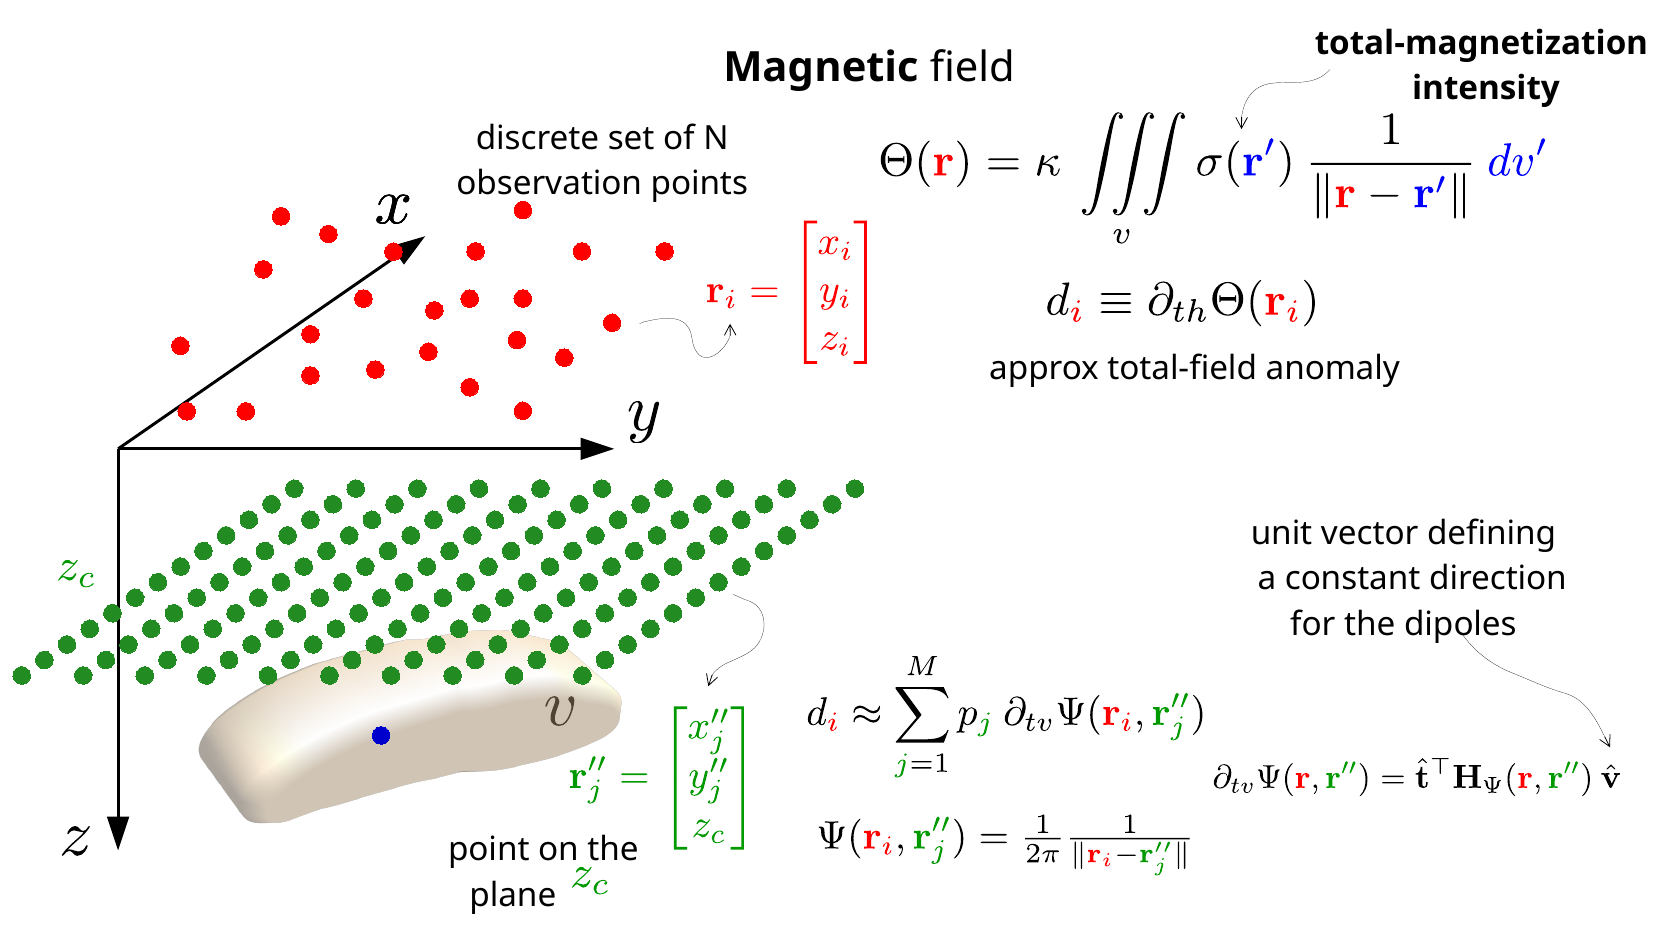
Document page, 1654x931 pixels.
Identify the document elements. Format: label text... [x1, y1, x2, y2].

text_box [304, 635, 323, 654]
text_box [35, 651, 54, 669]
text_box [596, 651, 614, 669]
text_box [518, 573, 537, 592]
text_box [97, 651, 115, 669]
text_box [693, 495, 712, 514]
text_box [777, 479, 796, 498]
text_box unit vector defining a constant direction for the dipoles [1216, 501, 1585, 626]
text_box [382, 666, 400, 685]
text_box [366, 360, 385, 379]
text_box [800, 510, 819, 529]
text_box approx total-field anomaly [974, 336, 1396, 388]
text_box [411, 604, 430, 623]
text_box [479, 557, 498, 576]
picture [816, 814, 1190, 876]
text_box [340, 526, 359, 545]
text_box [301, 325, 320, 344]
text_box [709, 573, 728, 592]
text_box [149, 573, 167, 592]
text_box [181, 635, 199, 654]
text_box [285, 479, 304, 498]
text_box [573, 619, 592, 638]
text_box [187, 588, 206, 607]
text_box [356, 557, 375, 576]
text_box [425, 301, 444, 320]
text_box [194, 542, 213, 560]
text_box [527, 651, 546, 669]
text_box [602, 557, 621, 576]
text_box [256, 542, 274, 560]
text_box [404, 651, 423, 669]
text_box [586, 526, 605, 545]
text_box [505, 666, 523, 685]
text_box [579, 573, 598, 592]
text_box [463, 526, 482, 545]
text_box [777, 526, 796, 545]
text_box [472, 604, 491, 623]
text_box [648, 526, 666, 545]
text_box [618, 635, 637, 654]
text_box [555, 348, 574, 367]
text_box [460, 378, 479, 397]
text_box [609, 510, 627, 529]
text_box [272, 573, 290, 592]
text_box [732, 557, 751, 576]
text_box [670, 510, 689, 529]
picture [1212, 758, 1622, 797]
text_box [171, 336, 190, 355]
text_box [349, 604, 368, 623]
text_box [655, 242, 674, 261]
text_box [240, 510, 258, 529]
text_box [259, 666, 277, 685]
text_box [210, 573, 229, 592]
text_box [732, 510, 751, 529]
text_box [217, 526, 235, 545]
text_box [686, 542, 705, 560]
text_box [495, 588, 514, 607]
text_box [631, 495, 650, 514]
text_box [372, 588, 391, 607]
text_box [686, 588, 705, 607]
text_box [408, 479, 427, 498]
text_box [401, 526, 420, 545]
text_box [488, 635, 507, 654]
text_box discrete set of N observation points [413, 106, 792, 195]
text_box [424, 510, 443, 529]
text_box [103, 604, 122, 623]
text_box [525, 526, 543, 545]
text_box [664, 557, 682, 576]
text_box [508, 495, 527, 514]
text_box [372, 726, 390, 745]
picture [806, 656, 1207, 778]
text_box [541, 557, 559, 576]
text_box [573, 666, 592, 685]
text_box [126, 588, 145, 607]
text_box [502, 542, 520, 560]
text_box [384, 242, 403, 261]
text_box [603, 313, 621, 332]
text_box [197, 666, 216, 685]
text_box [443, 666, 462, 685]
text_box [177, 402, 196, 421]
text_box [119, 635, 138, 654]
text_box Magnetic field [708, 29, 1071, 91]
text_box [233, 557, 252, 576]
text_box [466, 651, 485, 669]
text_box [80, 619, 99, 638]
text_box [242, 635, 261, 654]
text_box [534, 604, 553, 623]
text_box [343, 651, 361, 669]
text_box [74, 666, 93, 685]
text_box [385, 495, 404, 514]
text_box [317, 542, 336, 560]
text_box [823, 495, 842, 514]
text_box [447, 495, 466, 514]
text_box [388, 619, 407, 638]
text_box [450, 619, 468, 638]
text_box [654, 479, 673, 498]
text_box [460, 289, 479, 308]
text_box [641, 573, 660, 592]
text_box [327, 619, 345, 638]
text_box [547, 510, 566, 529]
text_box [135, 666, 154, 685]
text_box [513, 289, 532, 308]
picture [626, 401, 662, 443]
text_box [12, 666, 31, 685]
text_box [755, 542, 773, 560]
text_box [511, 619, 530, 638]
picture [56, 560, 95, 588]
text_box [755, 495, 773, 514]
text_box [417, 557, 436, 576]
text_box [310, 588, 329, 607]
text_box [301, 366, 320, 385]
text_box [716, 479, 734, 498]
text_box [573, 242, 591, 261]
text_box [203, 619, 222, 638]
text_box [58, 635, 76, 654]
picture [1043, 278, 1322, 329]
text_box [324, 495, 342, 514]
text_box [593, 479, 611, 498]
text_box [278, 526, 297, 545]
text_box [557, 588, 575, 607]
text_box [550, 635, 569, 654]
text_box [618, 588, 637, 607]
text_box [514, 401, 532, 420]
text_box [570, 495, 589, 514]
text_box [272, 207, 290, 226]
text_box [158, 651, 177, 669]
text_box [142, 619, 161, 638]
picture [704, 112, 1547, 366]
text_box [288, 604, 306, 623]
text_box [262, 495, 281, 514]
text_box [486, 510, 504, 529]
text_box [466, 242, 485, 261]
text_box [220, 651, 238, 669]
text_box [365, 635, 384, 654]
text_box total-magnetization intensity [1300, 11, 1636, 107]
text_box [664, 604, 682, 623]
text_box [434, 588, 452, 607]
text_box [419, 342, 438, 361]
text_box [440, 542, 459, 560]
text_box [514, 201, 532, 219]
text_box [346, 479, 365, 498]
text_box [265, 619, 284, 638]
picture [374, 194, 413, 224]
text_box [294, 557, 313, 576]
text_box [281, 651, 300, 669]
picture [570, 867, 609, 895]
text_box [320, 666, 339, 685]
text_box point on the plane [419, 817, 668, 916]
text_box [319, 225, 338, 243]
text_box [641, 619, 660, 638]
text_box [354, 289, 373, 308]
text_box [301, 510, 320, 529]
text_box [226, 604, 245, 623]
text_box [363, 510, 381, 529]
text_box [508, 331, 526, 349]
text_box [165, 604, 183, 623]
text_box [595, 604, 614, 623]
text_box [846, 479, 864, 498]
text_box [531, 479, 550, 498]
text_box [379, 542, 397, 560]
text_box [333, 573, 352, 592]
text_box [254, 260, 273, 279]
text_box [709, 526, 728, 545]
text_box [456, 573, 475, 592]
text_box [427, 635, 446, 654]
text_box [249, 588, 268, 607]
text_box [171, 557, 190, 576]
picture [567, 704, 759, 852]
text_box [470, 479, 488, 498]
text_box [563, 542, 582, 560]
text_box [625, 542, 644, 560]
text_box [236, 402, 255, 421]
text_box [395, 573, 413, 592]
picture [59, 826, 93, 856]
